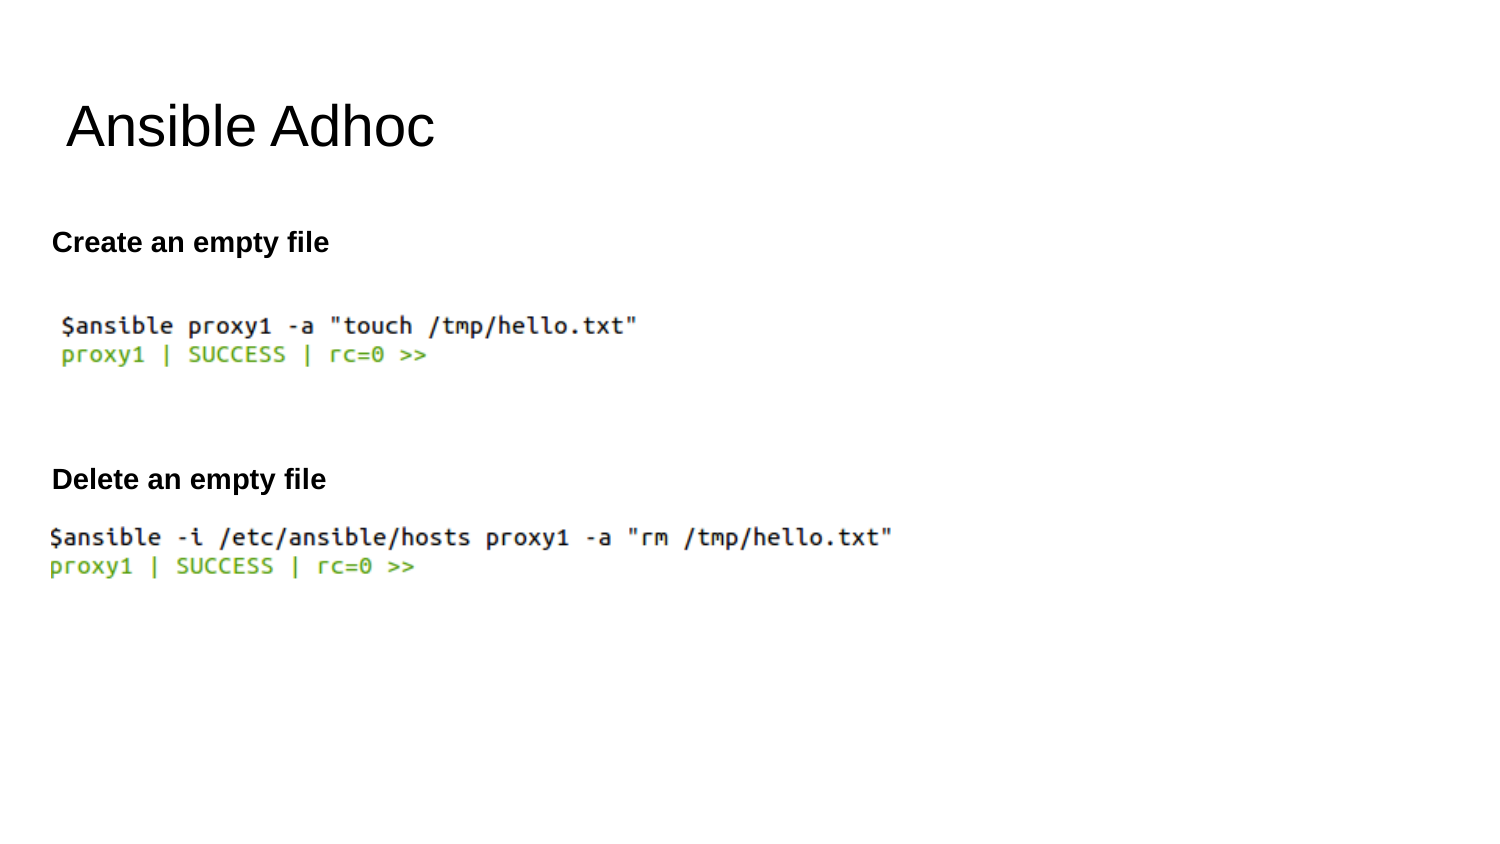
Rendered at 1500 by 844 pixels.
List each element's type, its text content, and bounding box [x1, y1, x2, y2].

text_box Create an empty file [36, 208, 542, 263]
text_box Delete an empty file [36, 445, 542, 501]
title Ansible Adhoc [51, 72, 1449, 167]
picture [60, 312, 681, 423]
picture [51, 525, 905, 615]
